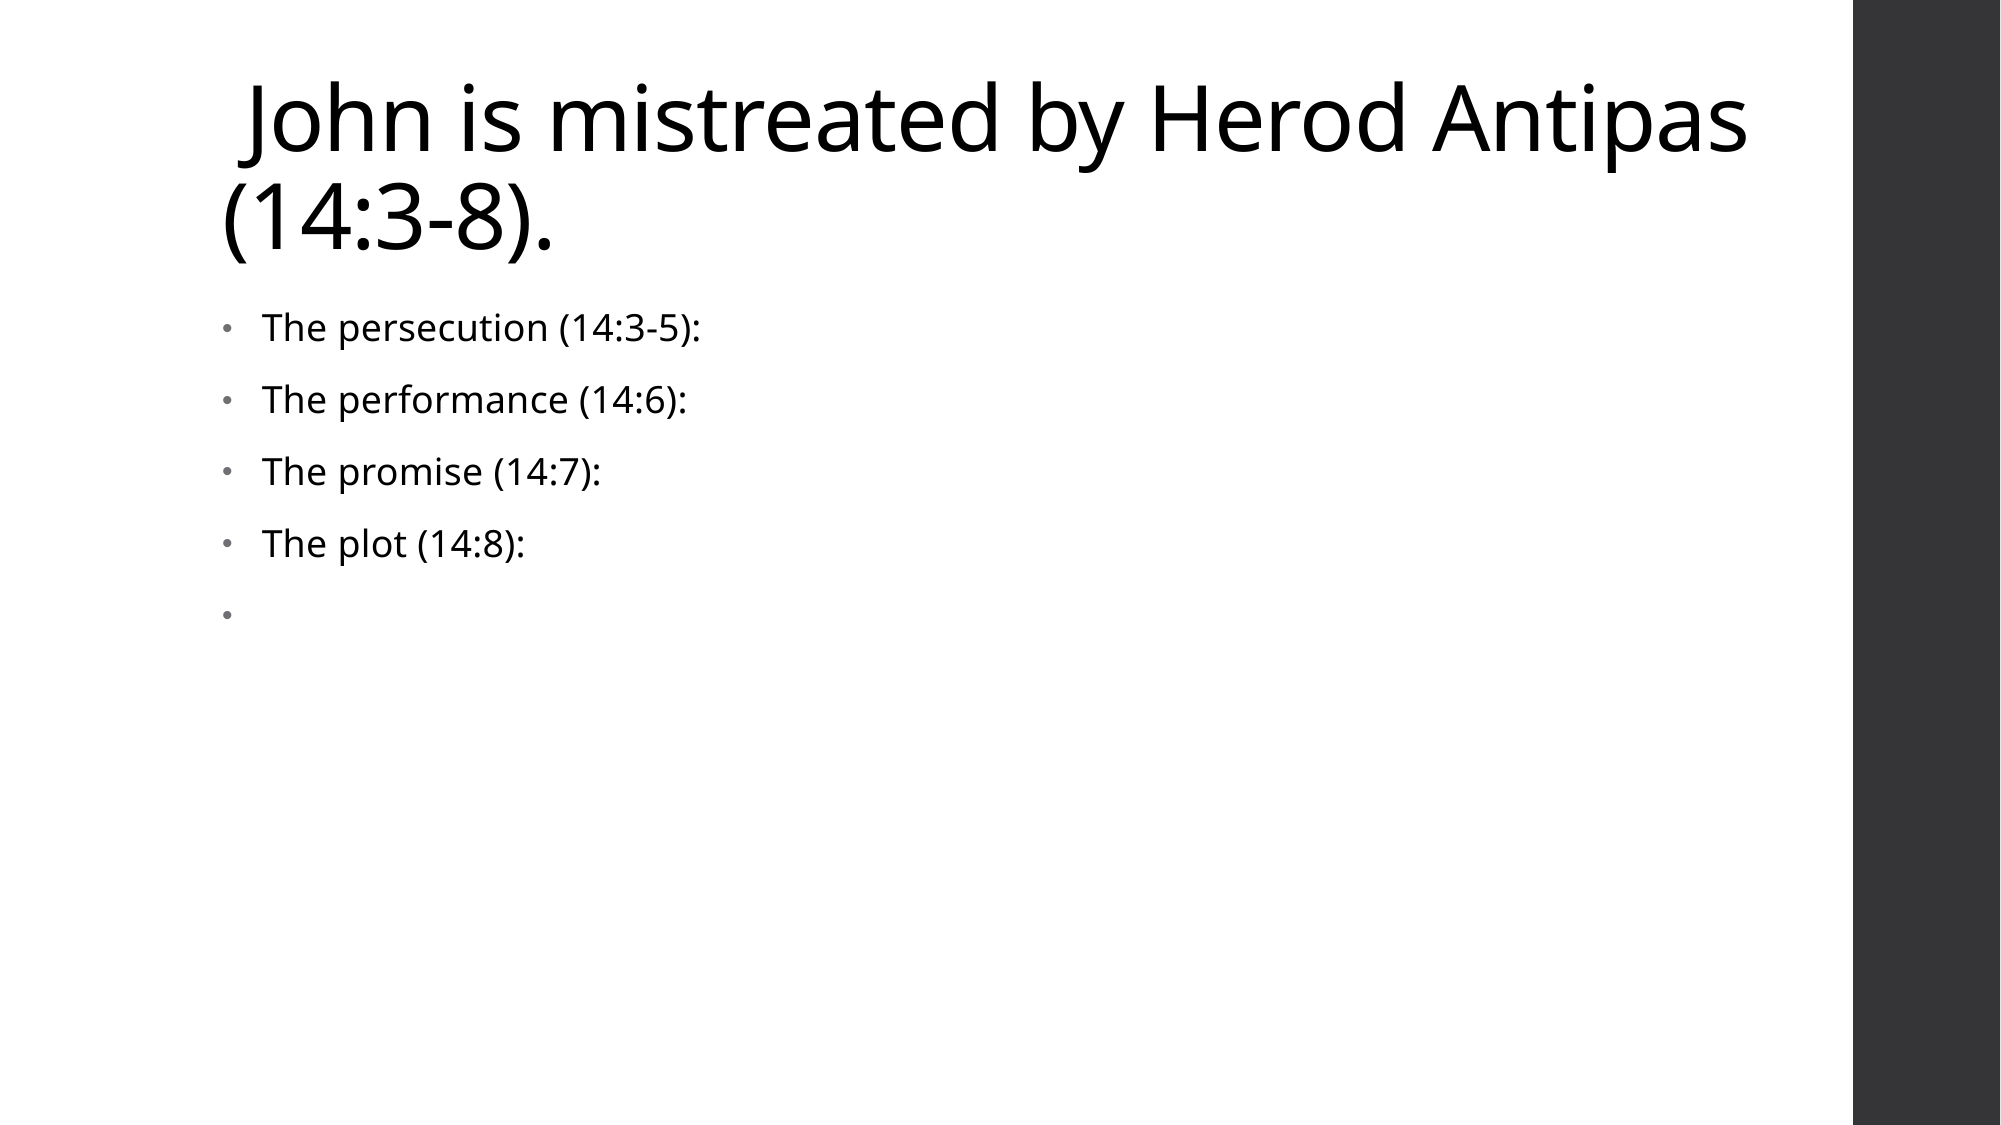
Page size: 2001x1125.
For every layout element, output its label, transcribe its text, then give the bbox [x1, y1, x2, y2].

list The persecution (14:3-5): The performance (14:6): The promise (14:7): The plot (14:8): [206, 299, 1617, 1014]
title John is mistreated by Herod Antipas (14:3-8). [206, 60, 1797, 278]
